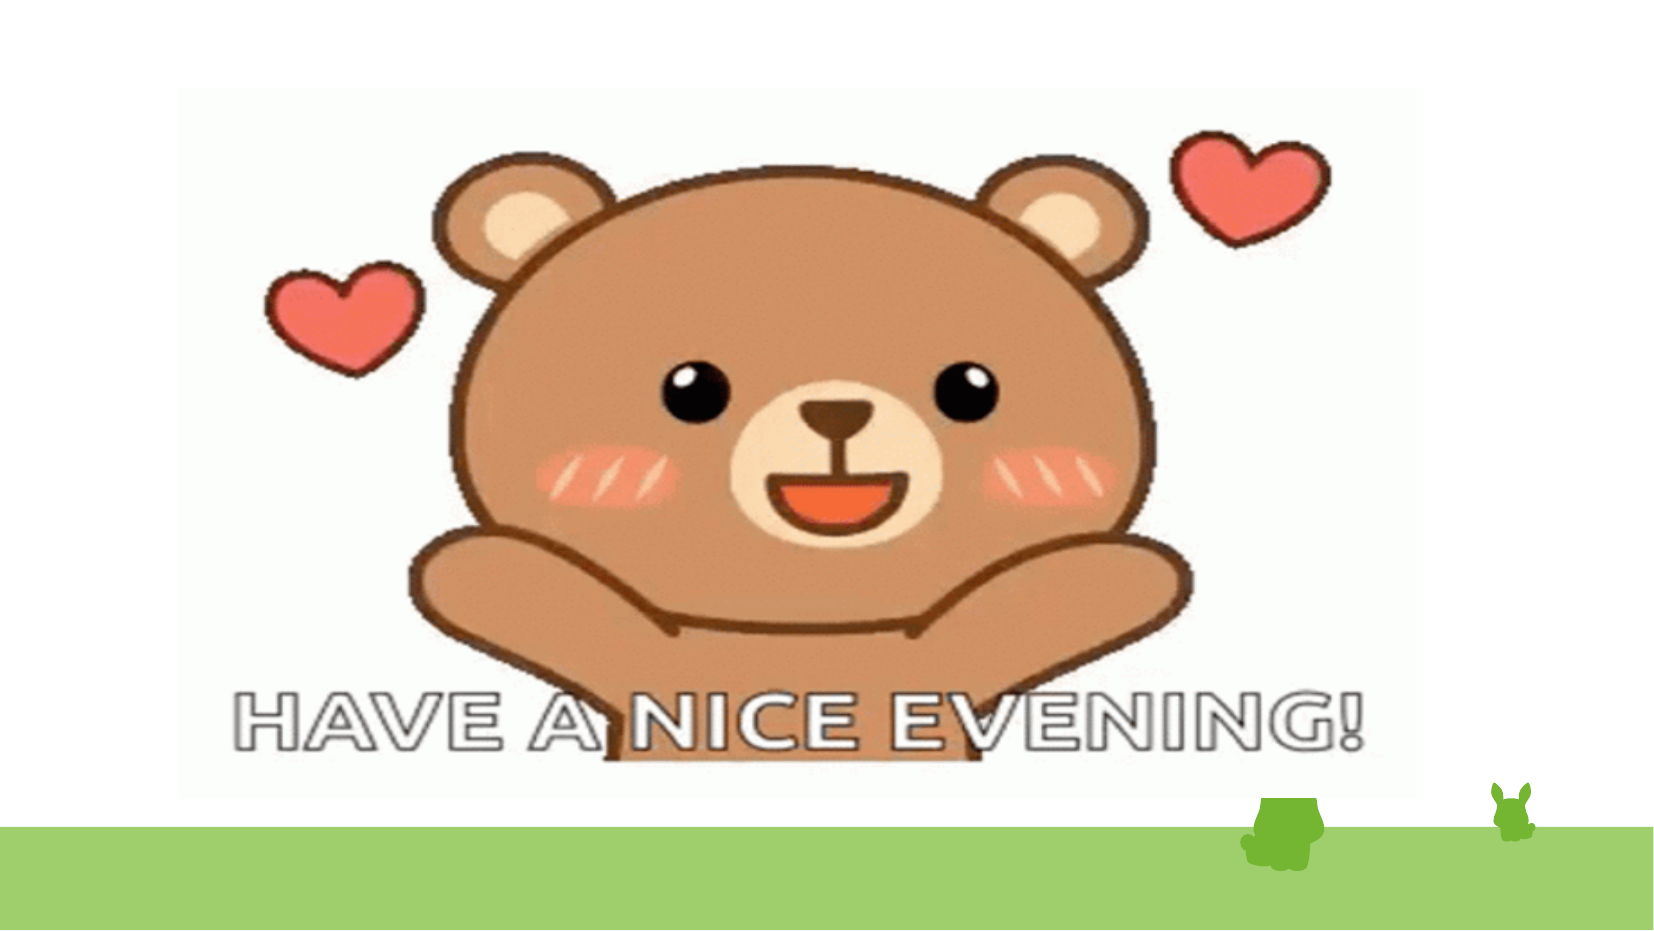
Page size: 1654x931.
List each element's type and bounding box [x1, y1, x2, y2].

picture [177, 88, 1418, 798]
